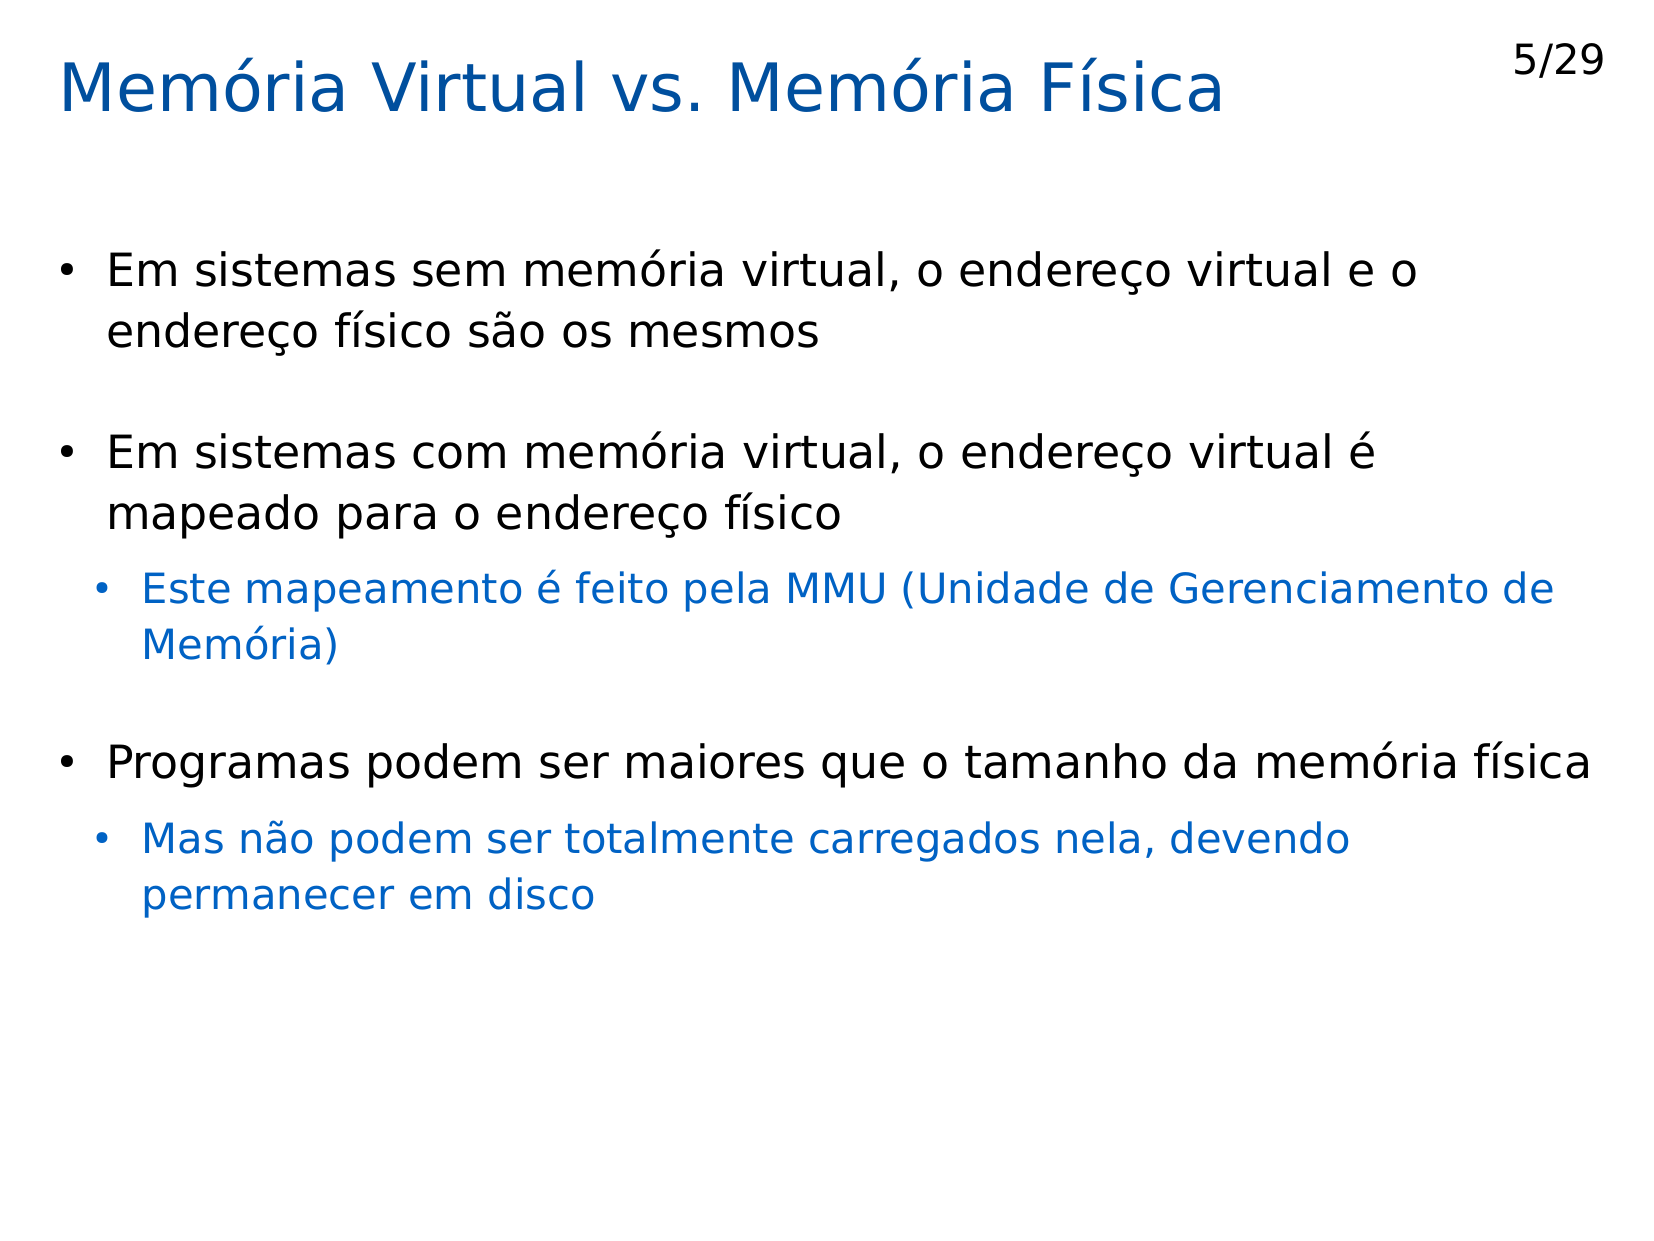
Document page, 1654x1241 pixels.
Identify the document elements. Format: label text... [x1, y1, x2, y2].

list Em sistemas sem memória virtual, o endereço virtual e o endereço físico são os mesmos Em sistemas com memória virtual, o endereço virtual é mapeado para o endereço físico Este mapeamento é feito pela MMU (Unidade de Gerenciamento de Memória) Programas podem ser maiores que o tamanho da memória física Mas não podem ser totalmente carregados nela, devendo permanecer em disco [59, 236, 1595, 1211]
text_box [59, 29, 1506, 148]
